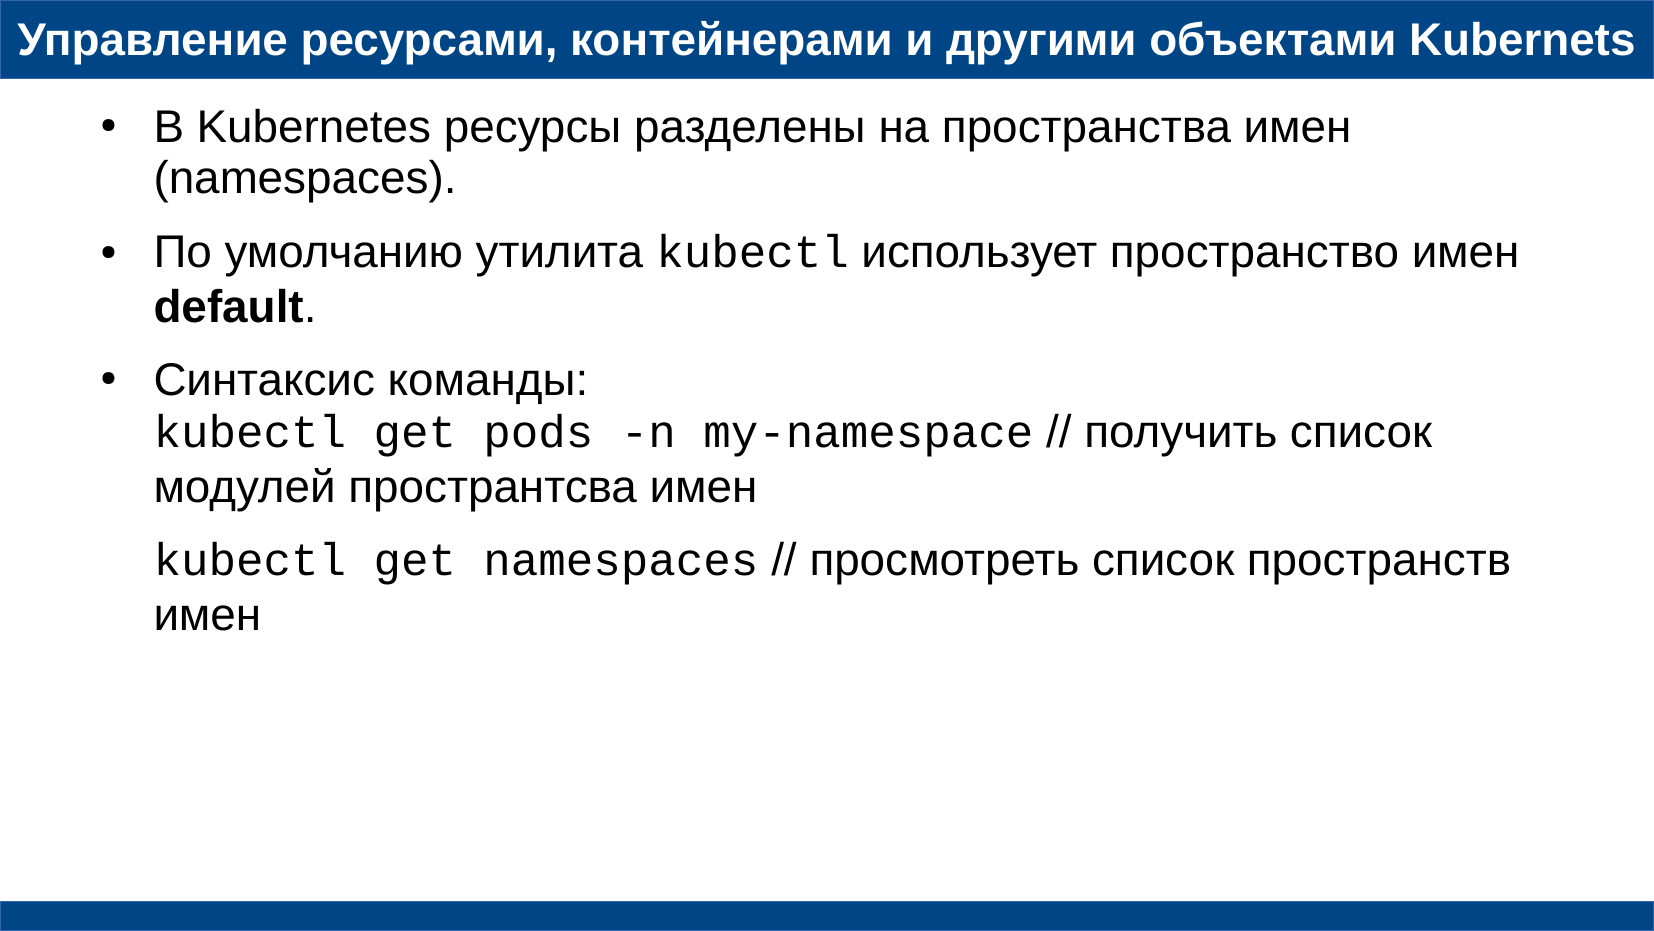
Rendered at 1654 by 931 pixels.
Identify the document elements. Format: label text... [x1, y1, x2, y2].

title Управление ресурсами, контейнерами и другими объектами Kubernets [0, 0, 1654, 79]
list В Kubernetes ресурсы разделены на пространства имен (namespaces). По умолчанию утилита kubectl использует пространство имен default. Синтаксис команды: kubectl get pods -n my-namespace // получить список модулей пространтсва имен kubectl get namespaces // просмотреть список пространств имен [82, 101, 1571, 641]
